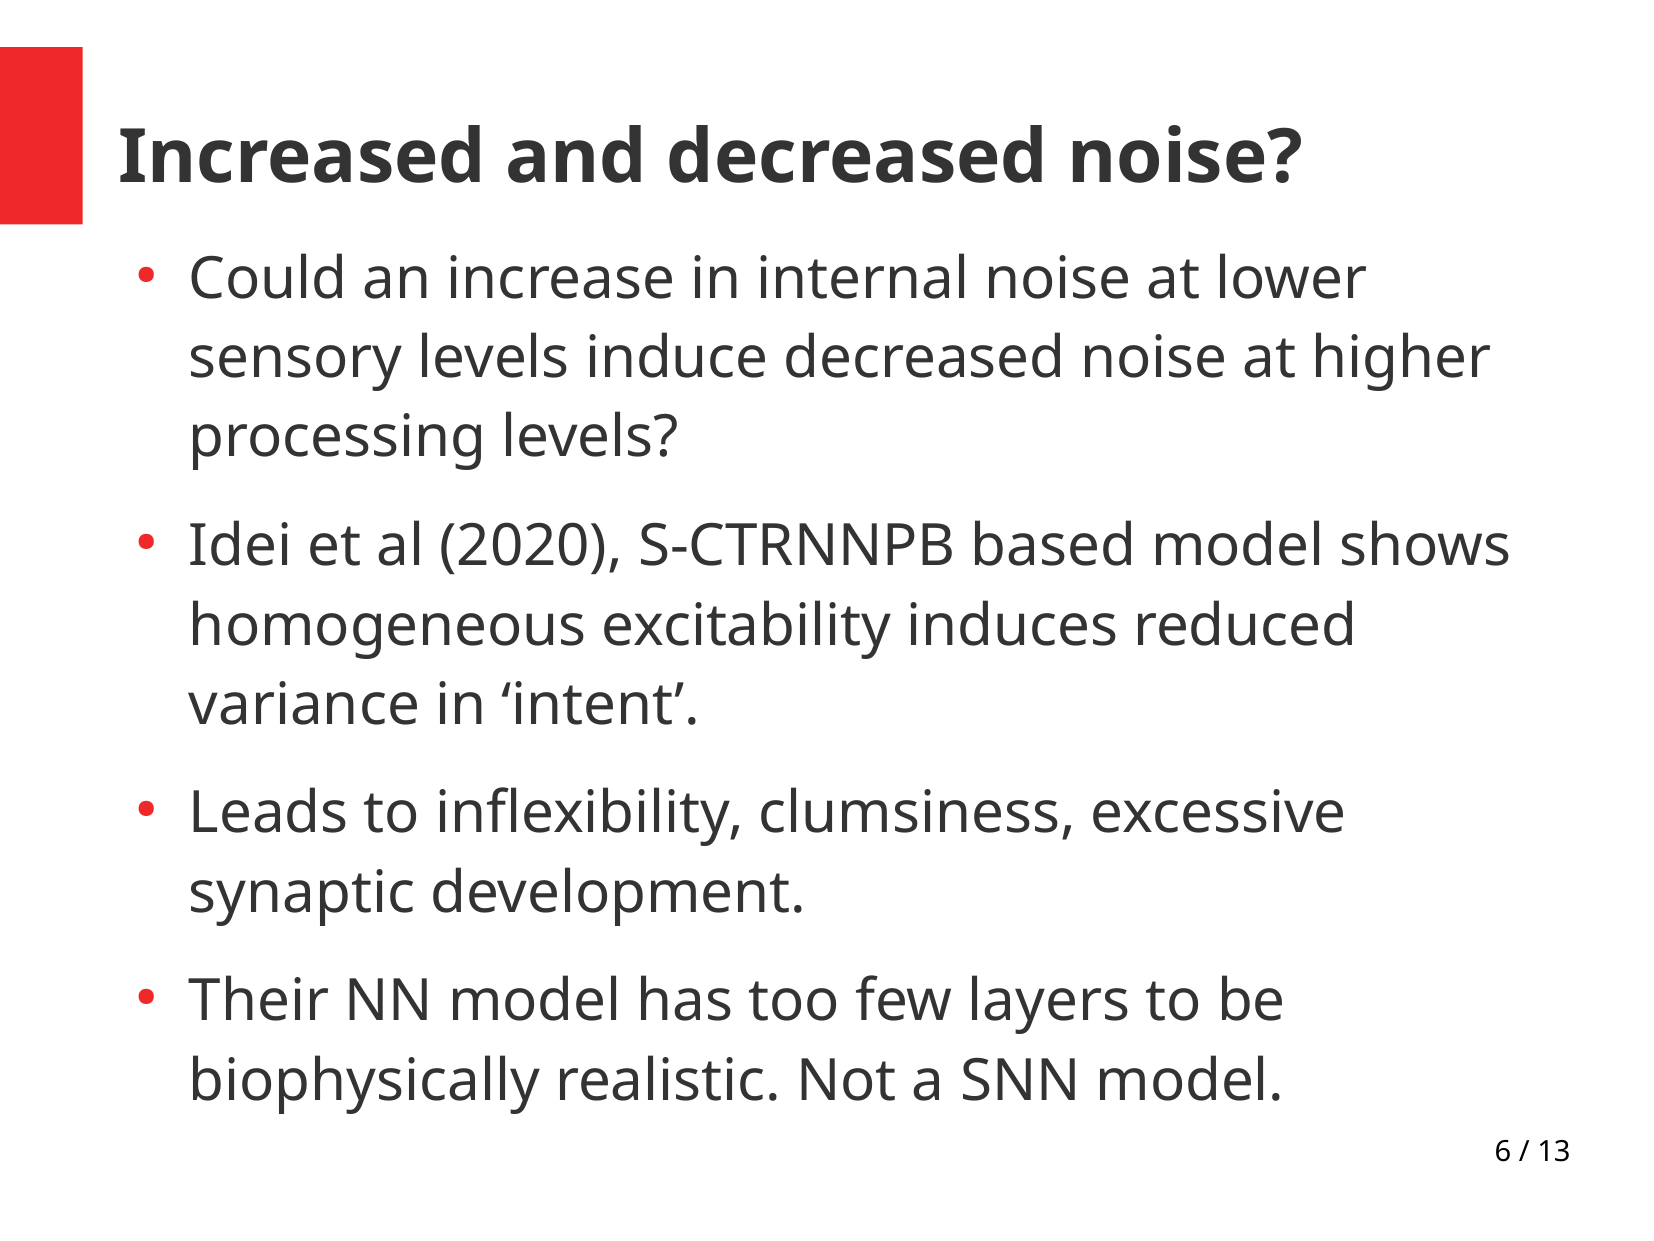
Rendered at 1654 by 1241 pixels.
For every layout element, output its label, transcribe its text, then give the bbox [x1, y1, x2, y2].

title Increased and decreased noise? [118, 49, 1571, 257]
list Could an increase in internal noise at lower sensory levels induce decreased noise at higher processing levels? Idei et al (2020), S-CTRNNPB based model shows homogeneous excitability induces reduced variance in ‘intent’. Leads to inflexibility, clumsiness, excessive synaptic development. Their NN model has too few layers to be biophysically realistic. Not a SNN model. [118, 236, 1536, 1074]
